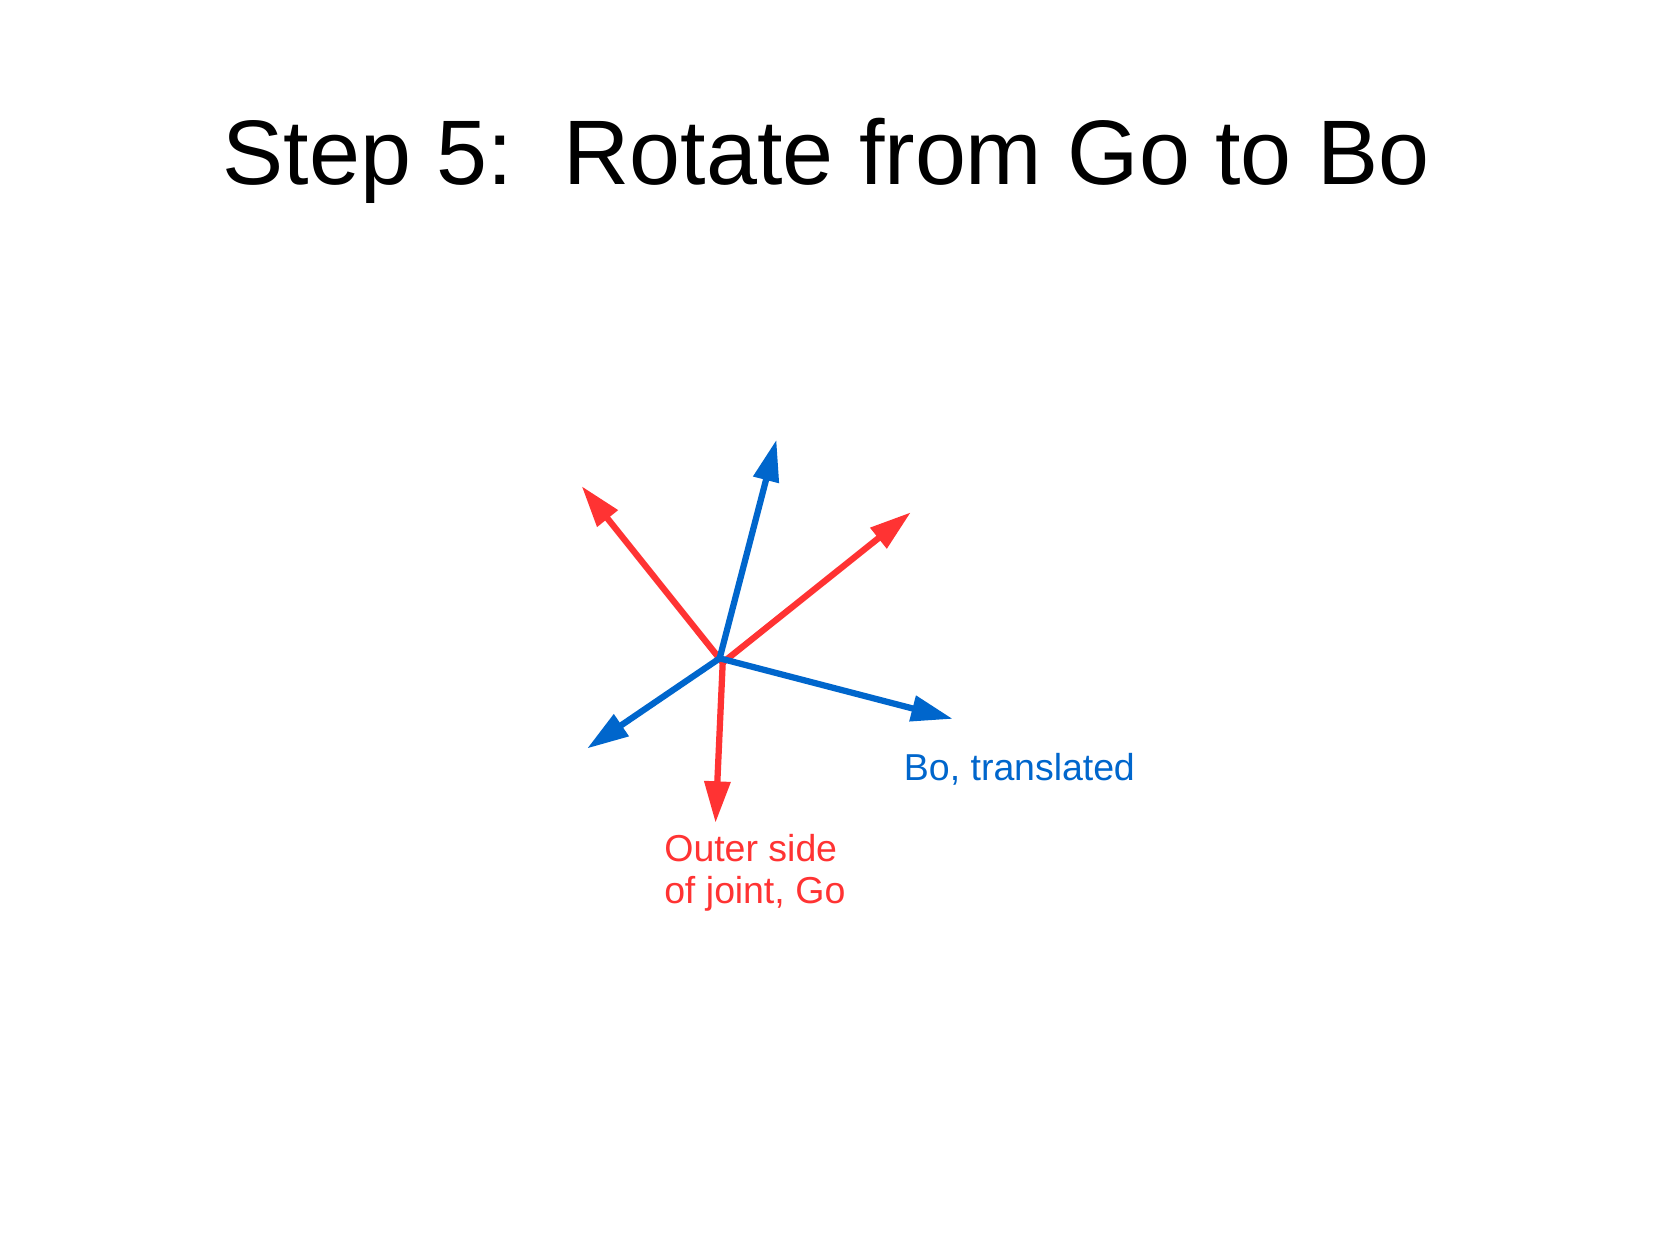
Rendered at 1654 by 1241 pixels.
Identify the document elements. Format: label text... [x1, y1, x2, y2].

text_box Bo, translated [889, 739, 1151, 796]
title Step 5: Rotate from Go to Bo [82, 49, 1571, 257]
text_box Outer side of joint, Go [649, 820, 863, 919]
